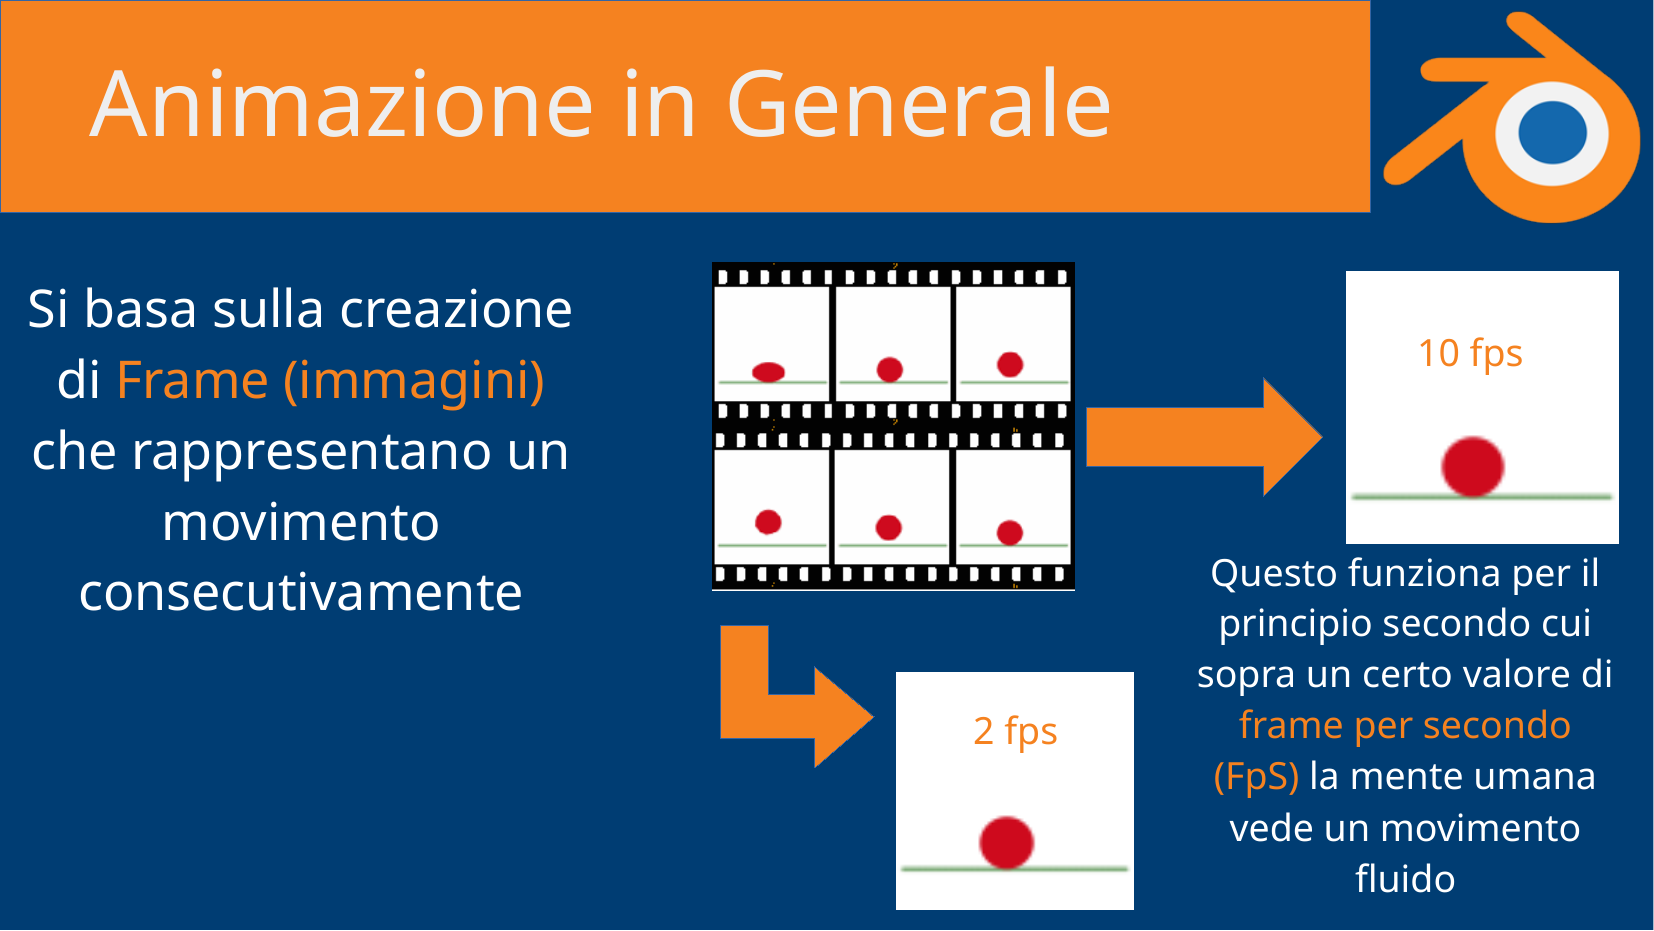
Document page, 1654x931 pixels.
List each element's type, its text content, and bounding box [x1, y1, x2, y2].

title Animazione in Generale [0, 23, 1347, 179]
text_box [720, 625, 875, 768]
picture [1370, 0, 1654, 260]
text_box 2 fps [944, 696, 1087, 764]
text_box [0, 0, 1370, 213]
subtitle Si basa sulla creazione di Frame (immagini) che rappresentano un movimento consecutivamente [11, 236, 591, 662]
text_box [1086, 377, 1323, 497]
picture [712, 262, 1075, 591]
text_box 10 fps [1405, 302, 1536, 402]
picture [896, 672, 1134, 910]
picture [1346, 271, 1619, 544]
text_box Questo funziona per il principio secondo cui sopra un certo valore di frame per secondo (FpS) la mente umana vede un movimento fluido [1192, 545, 1619, 931]
